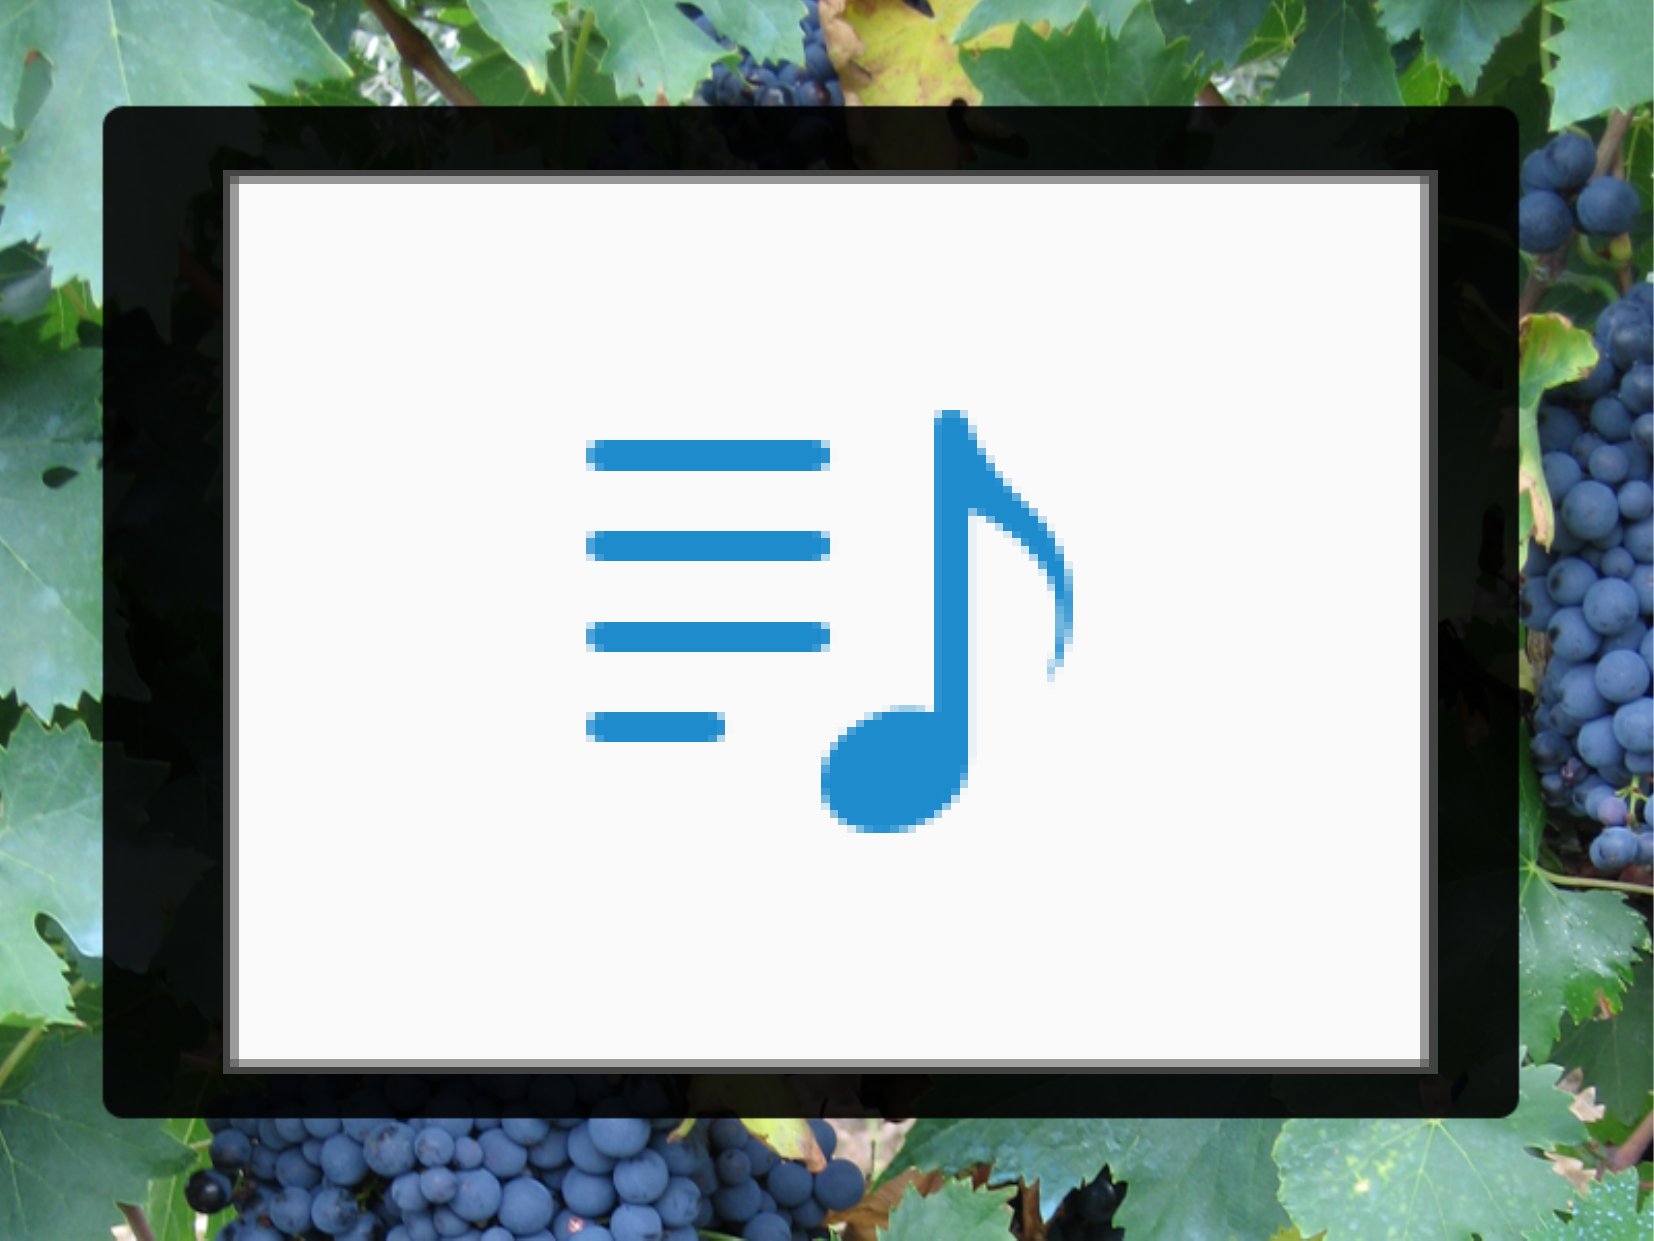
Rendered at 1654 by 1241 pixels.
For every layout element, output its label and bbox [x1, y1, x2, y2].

picture [0, 0, 1654, 1241]
text_box [221, 168, 1439, 1076]
